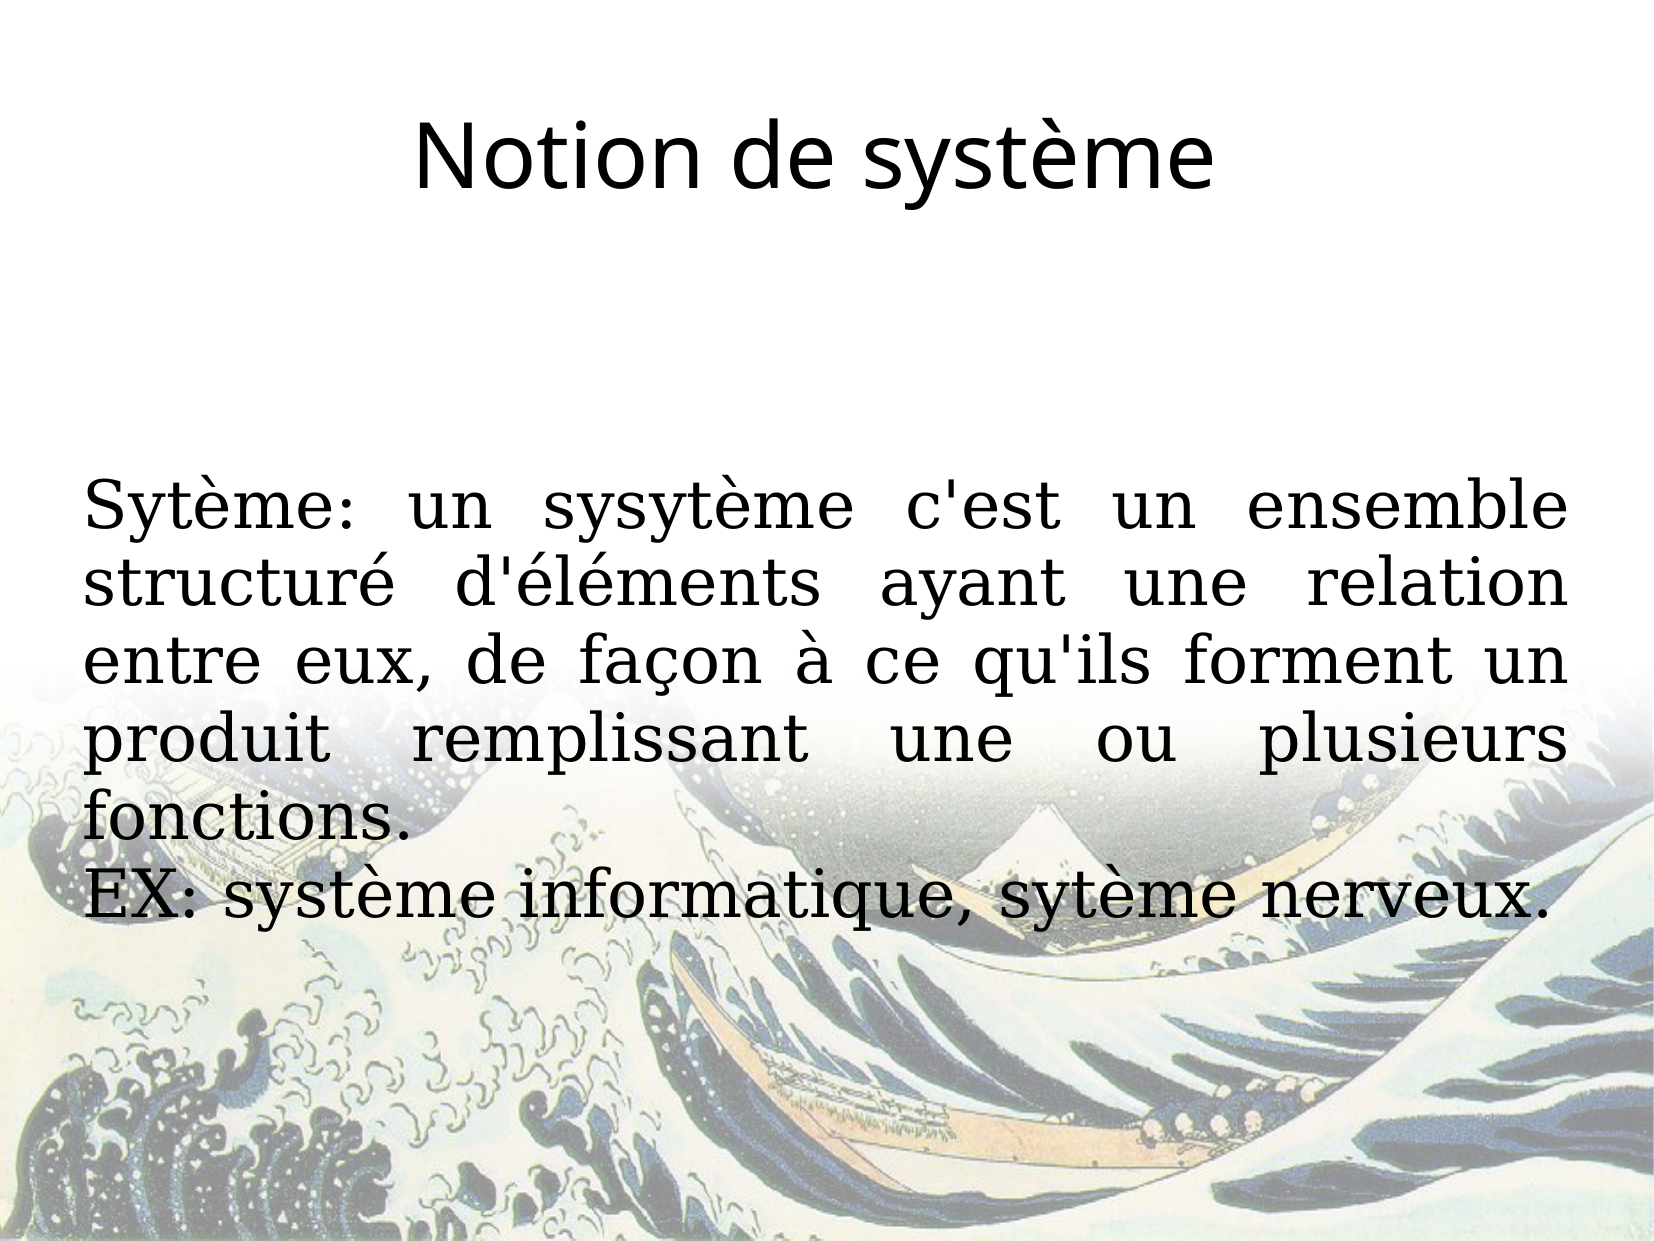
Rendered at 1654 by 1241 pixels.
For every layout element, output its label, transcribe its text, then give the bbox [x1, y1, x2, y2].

subtitle Sytème: un sysytème c'est un ensemble structuré d'éléments ayant une relation entre eux, de façon à ce qu'ils forment un produit remplissant une ou plusieurs fonctions. EX: système informatique, sytème nerveux. [82, 290, 1571, 1109]
title Notion de système [82, 49, 1571, 257]
picture [0, 0, 1654, 1241]
